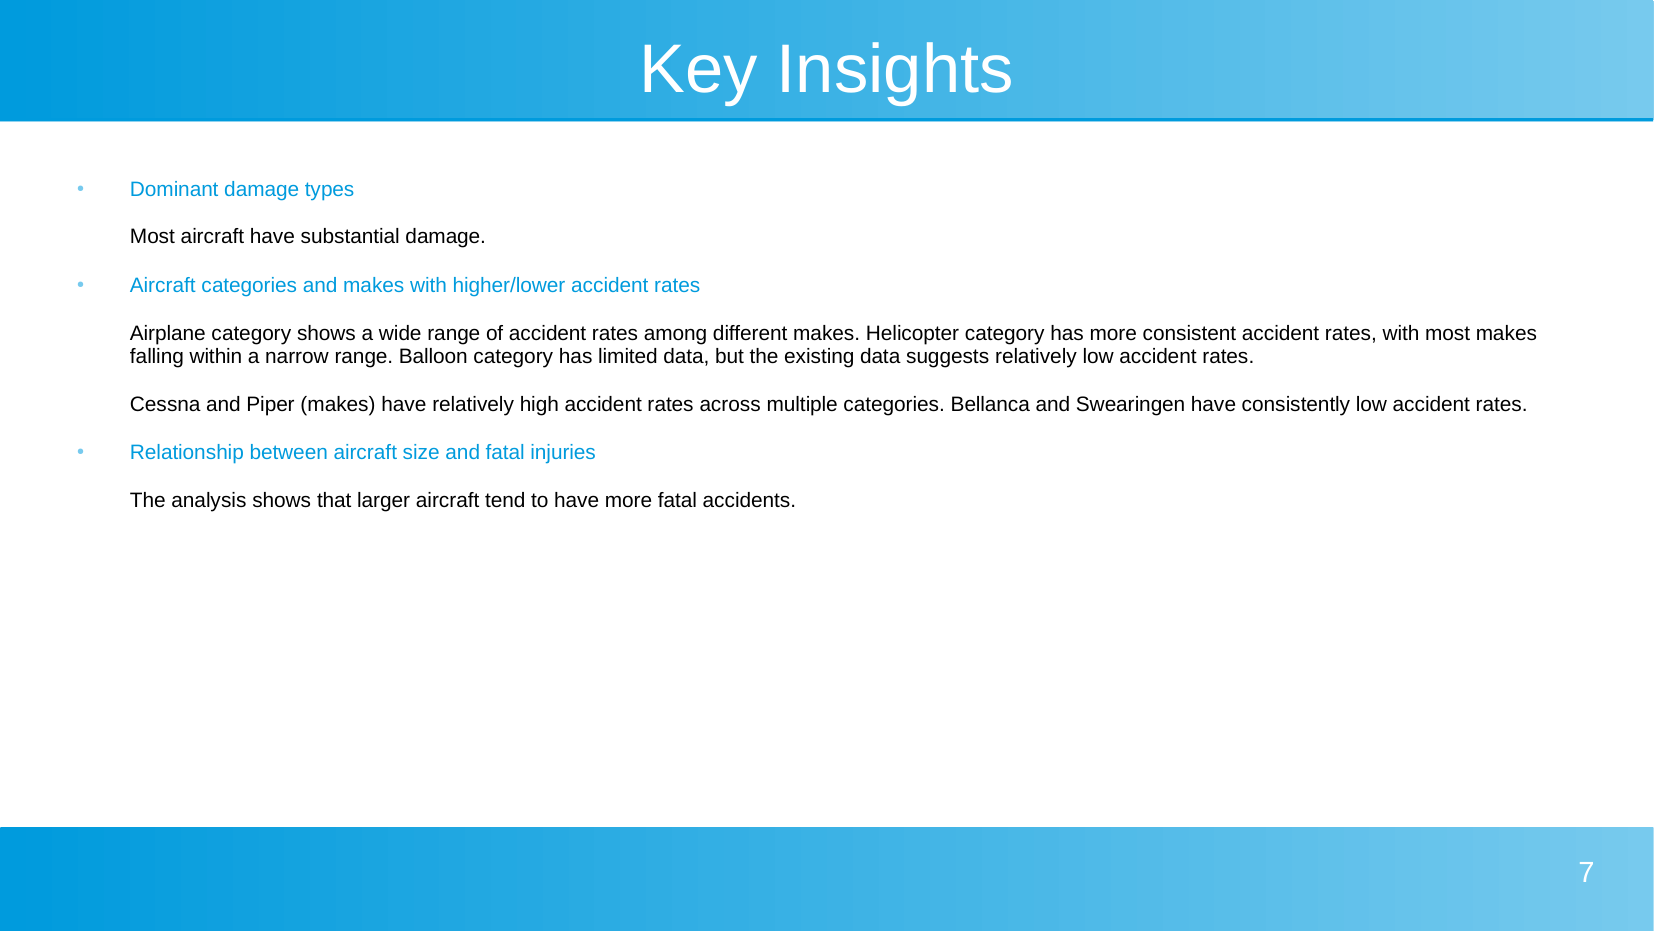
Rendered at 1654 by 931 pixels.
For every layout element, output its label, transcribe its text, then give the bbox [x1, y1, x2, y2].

title Key Insights [59, 29, 1595, 108]
list Dominant damage types Most aircraft have substantial damage. Aircraft categories and makes with higher/lower accident rates Airplane category shows a wide range of accident rates among different makes. Helicopter category has more consistent accident rates, with most makes falling within a narrow range. Balloon category has limited data, but the existing data suggests relatively low accident rates. Cessna and Piper (makes) have relatively high accident rates across multiple categories. Bellanca and Swearingen have consistently low accident rates. Relationship between aircraft size and fatal injuries The analysis shows that larger aircraft tend to have more fatal accidents. [59, 177, 1595, 768]
